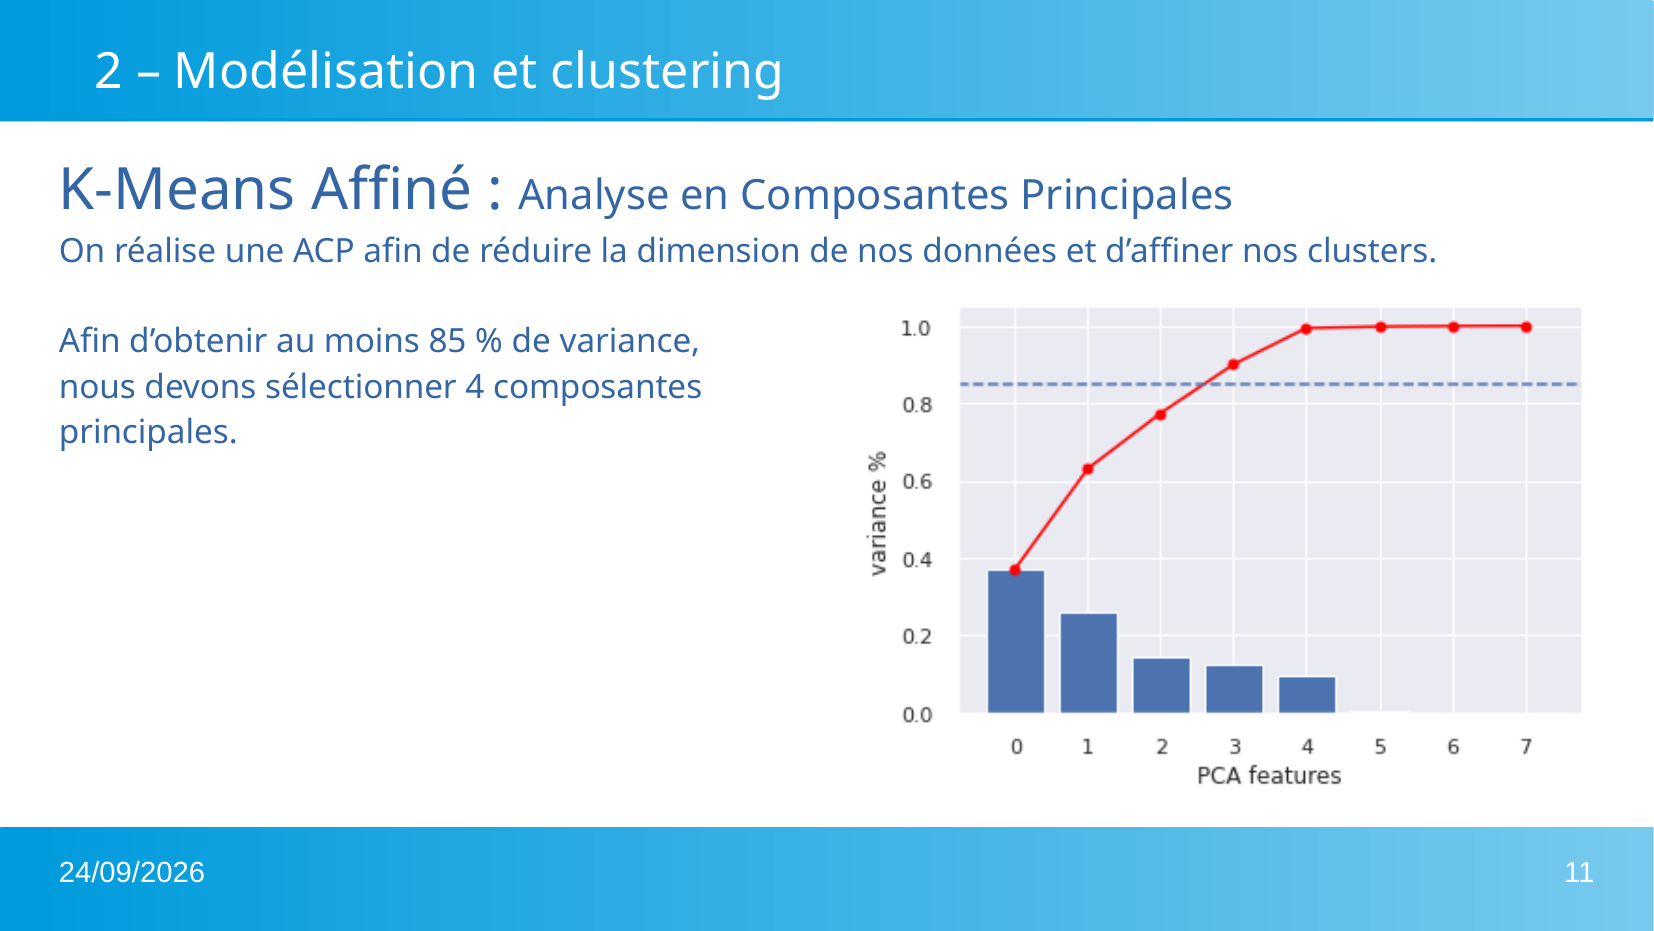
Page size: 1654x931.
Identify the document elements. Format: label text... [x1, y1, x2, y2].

picture [856, 295, 1595, 801]
title K-Means Affiné : Analyse en Composantes Principales On réalise une ACP afin de réduire la dimension de nos données et d’affiner nos clusters. Afin d’obtenir au moins 85 % de variance, nous devons sélectionner 4 composantes principales. [59, 147, 1565, 798]
title 2 – Modélisation et clustering [59, 29, 1595, 108]
